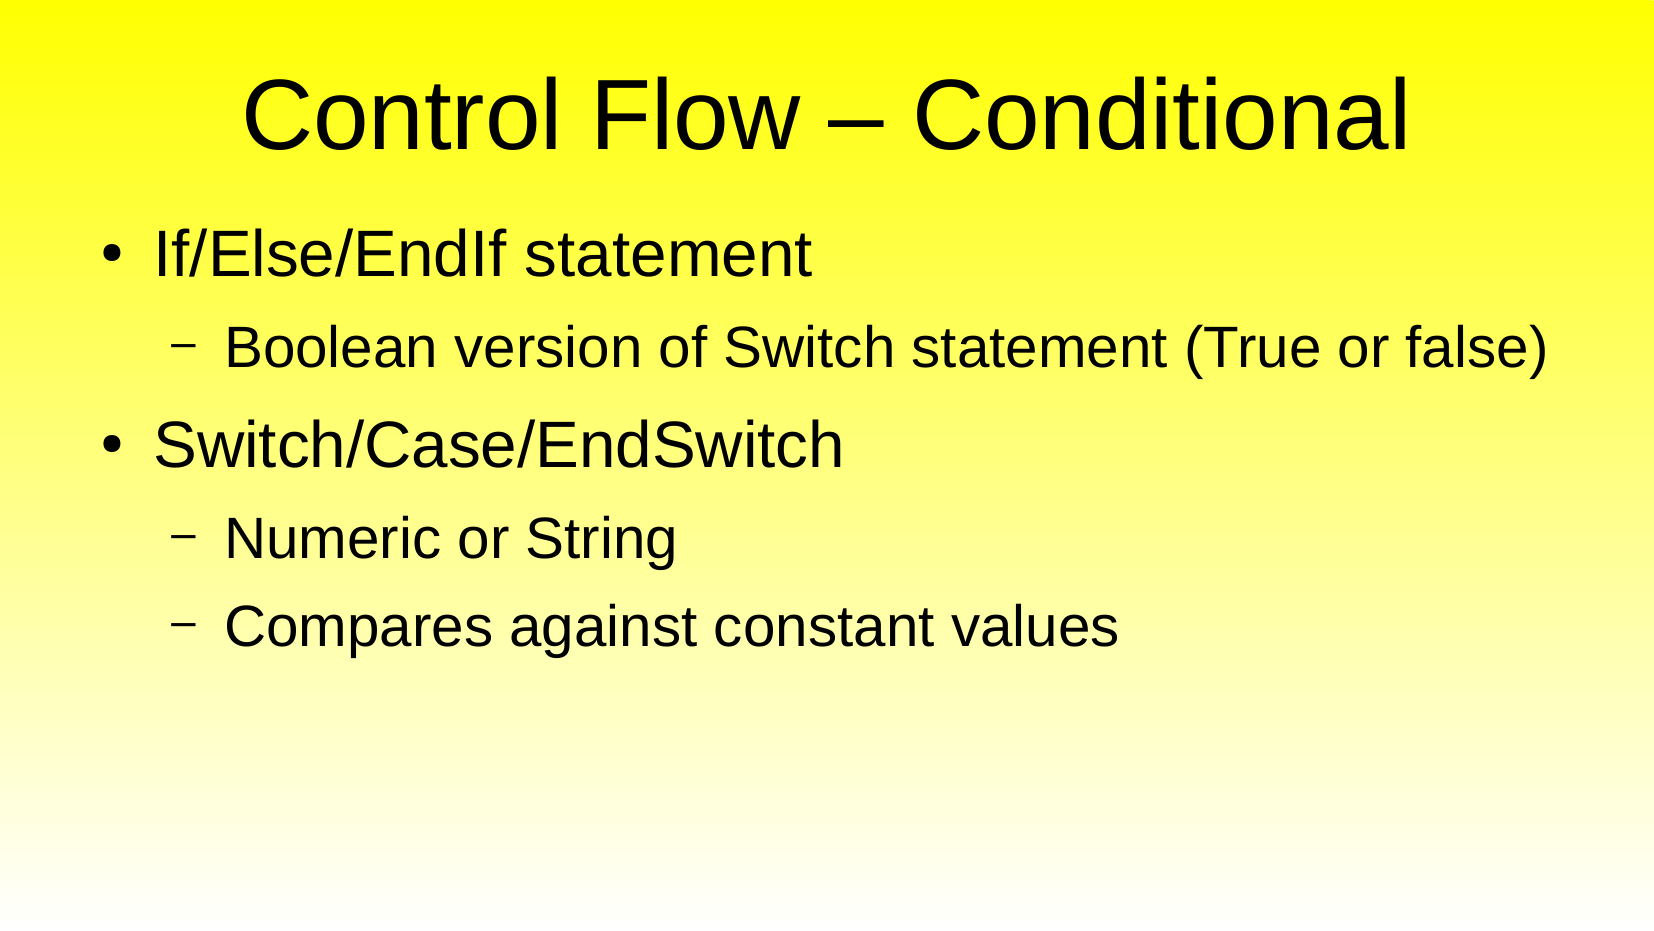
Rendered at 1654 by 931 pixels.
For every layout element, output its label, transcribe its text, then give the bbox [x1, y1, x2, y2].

list If/Else/EndIf statement Boolean version of Switch statement (True or false) Switch/Case/EndSwitch Numeric or String Compares against constant values [82, 217, 1571, 757]
title Control Flow – Conditional [82, 37, 1571, 193]
